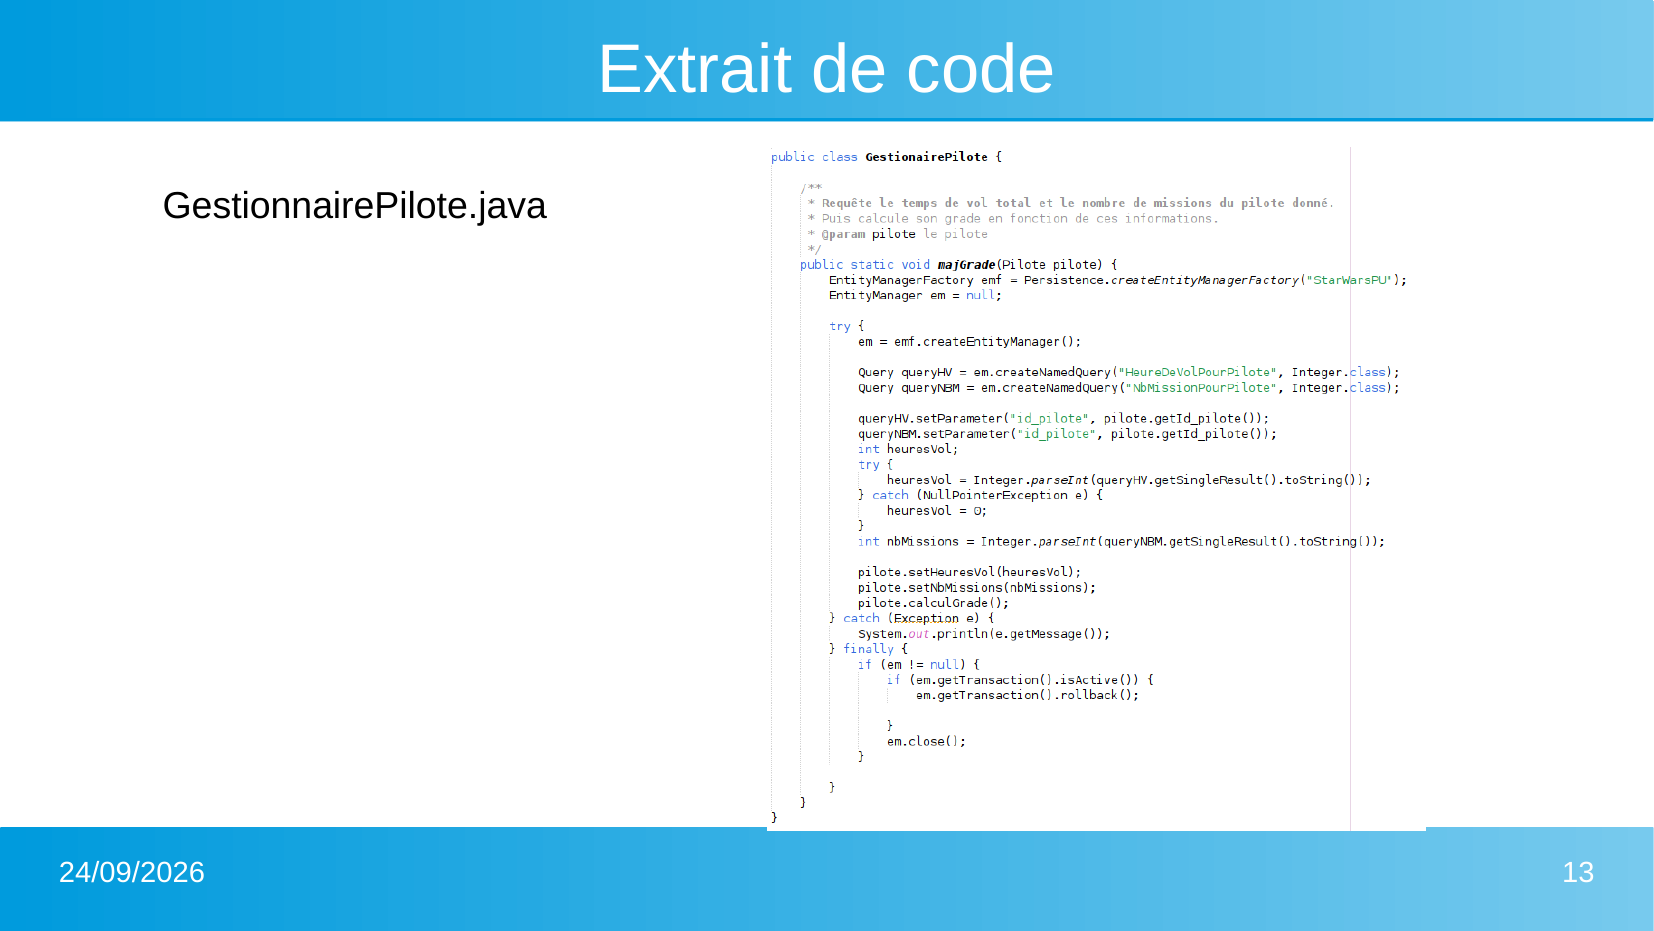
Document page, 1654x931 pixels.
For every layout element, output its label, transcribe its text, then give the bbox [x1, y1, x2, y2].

picture [767, 147, 1426, 831]
title Extrait de code [59, 29, 1595, 108]
text_box GestionnairePilote.java [147, 177, 827, 235]
